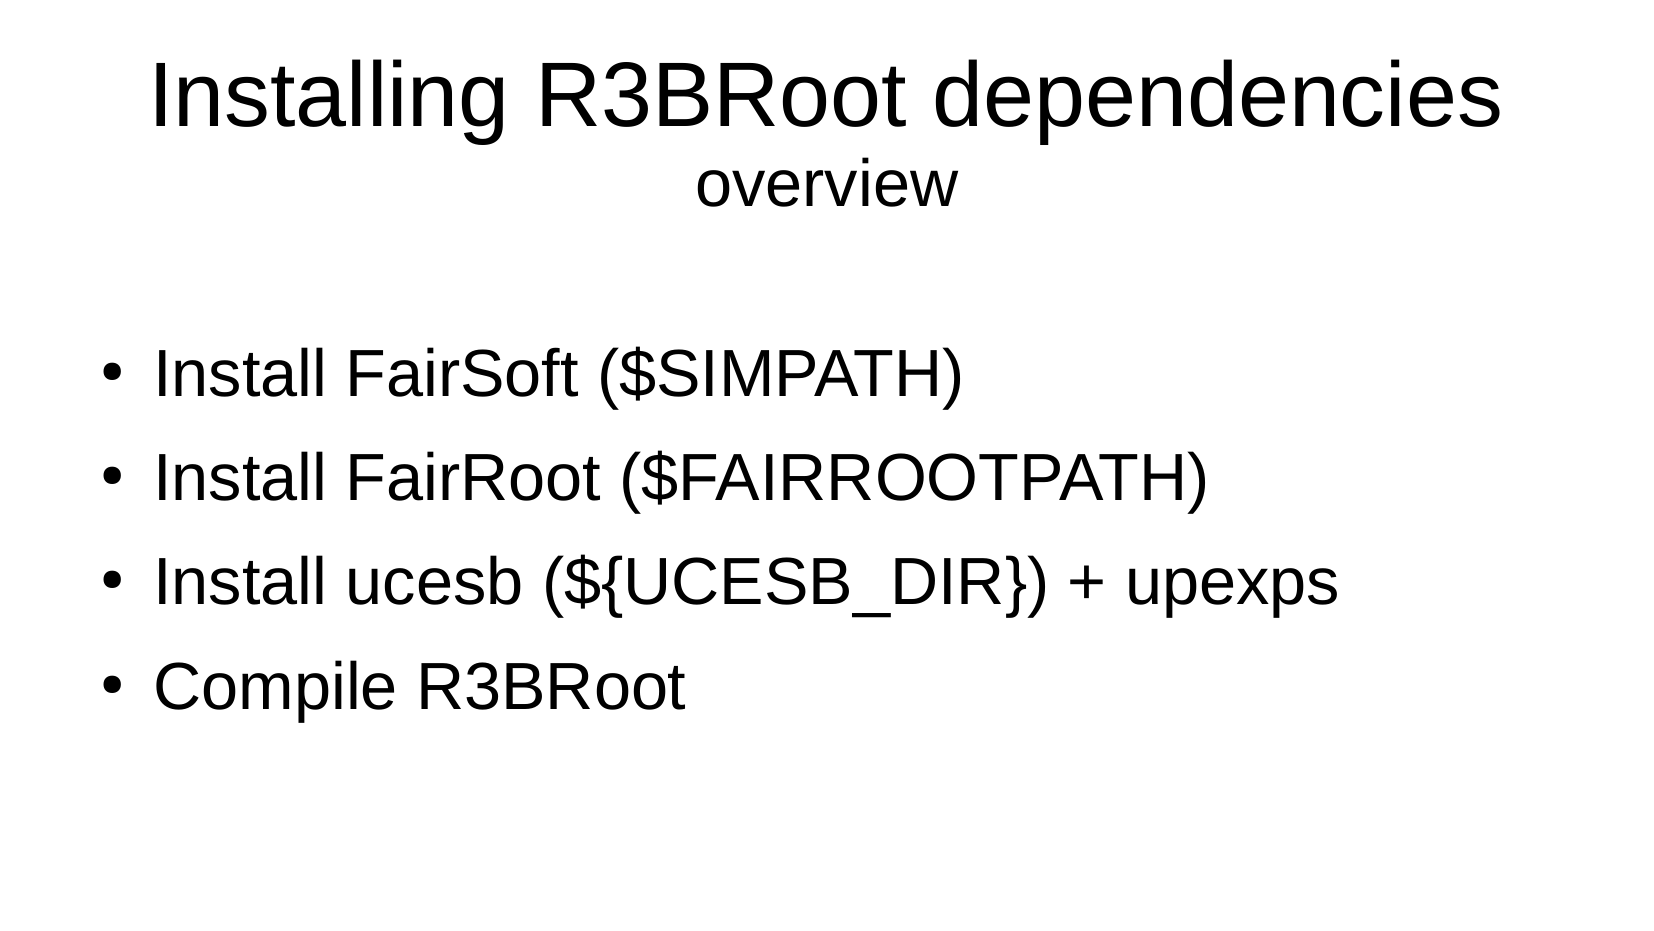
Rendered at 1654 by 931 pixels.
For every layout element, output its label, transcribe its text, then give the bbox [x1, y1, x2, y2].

list Install FairSoft ($SIMPATH) Install FairRoot ($FAIRROOTPATH) Install ucesb (${UCESB_DIR}) + upexps Compile R3BRoot [82, 335, 1571, 876]
title Installing R3BRoot dependencies overview [82, 43, 1571, 222]
